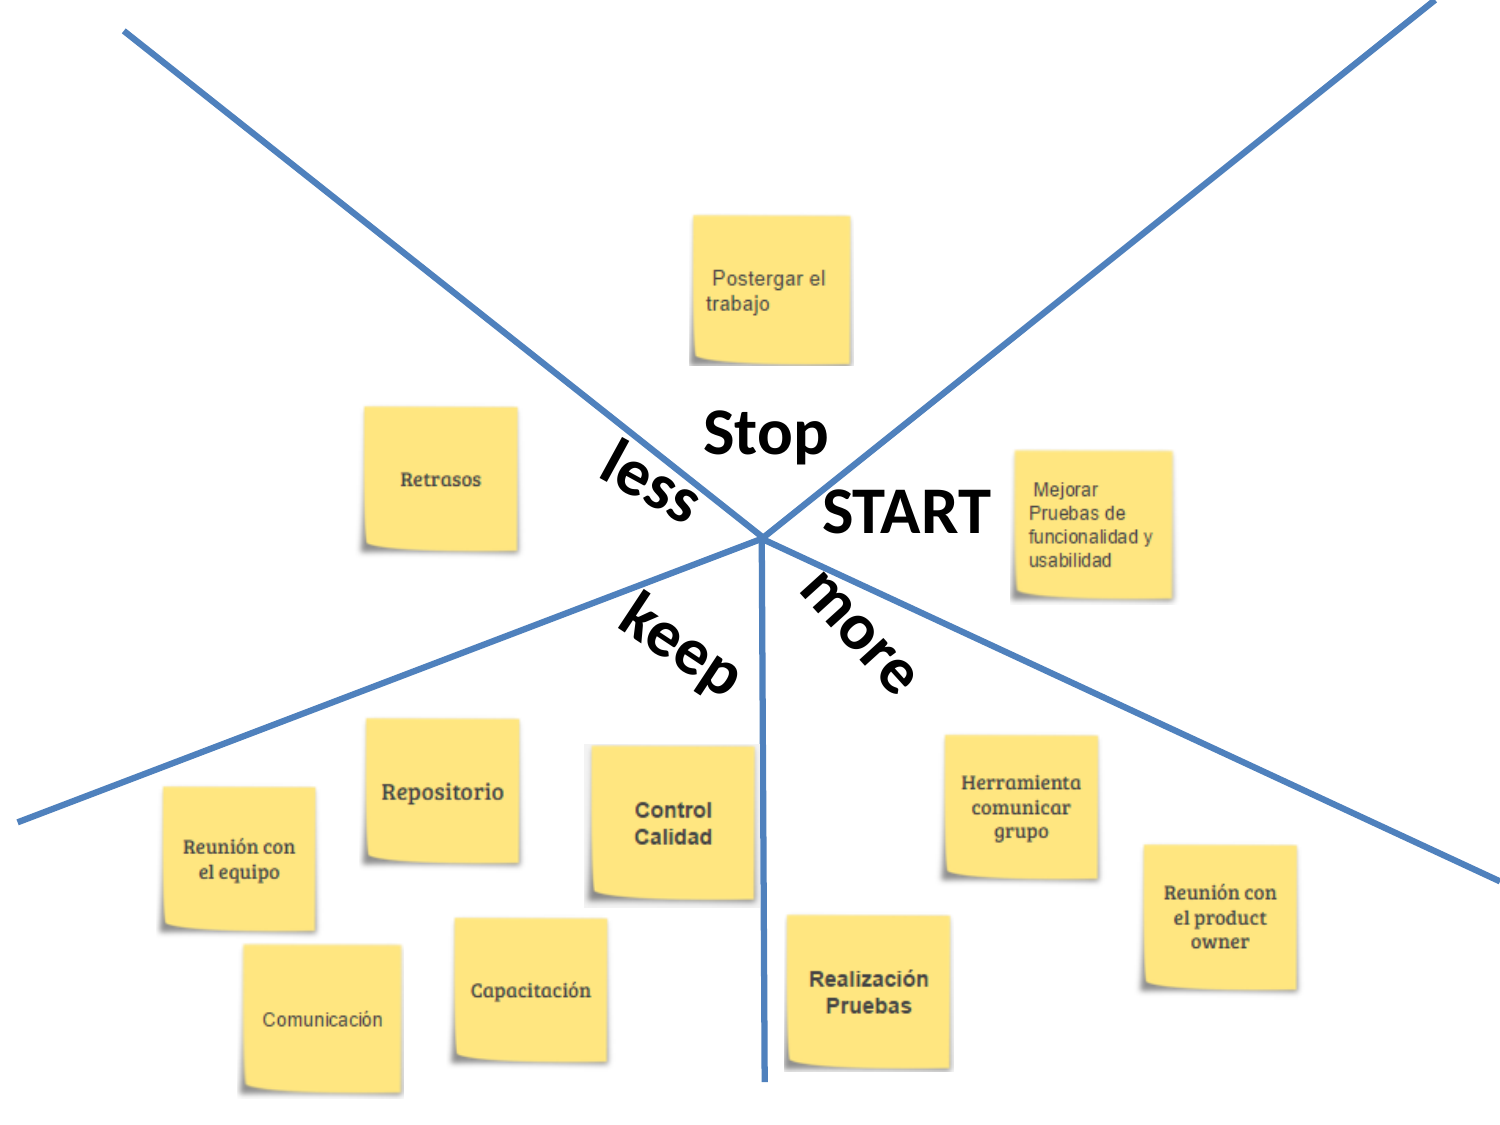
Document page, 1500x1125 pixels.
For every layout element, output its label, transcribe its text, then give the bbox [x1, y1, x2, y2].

picture [930, 724, 1114, 896]
text_box less [571, 418, 729, 555]
picture [446, 910, 620, 1079]
picture [1132, 832, 1316, 1007]
text_box more [769, 541, 949, 728]
picture [1010, 448, 1180, 605]
picture [784, 910, 954, 1072]
picture [354, 397, 532, 565]
picture [584, 744, 760, 908]
picture [156, 774, 404, 1099]
picture [689, 212, 854, 366]
text_box START [807, 475, 1007, 558]
text_box keep [589, 570, 771, 729]
picture [359, 712, 529, 874]
text_box Stop [688, 397, 845, 480]
